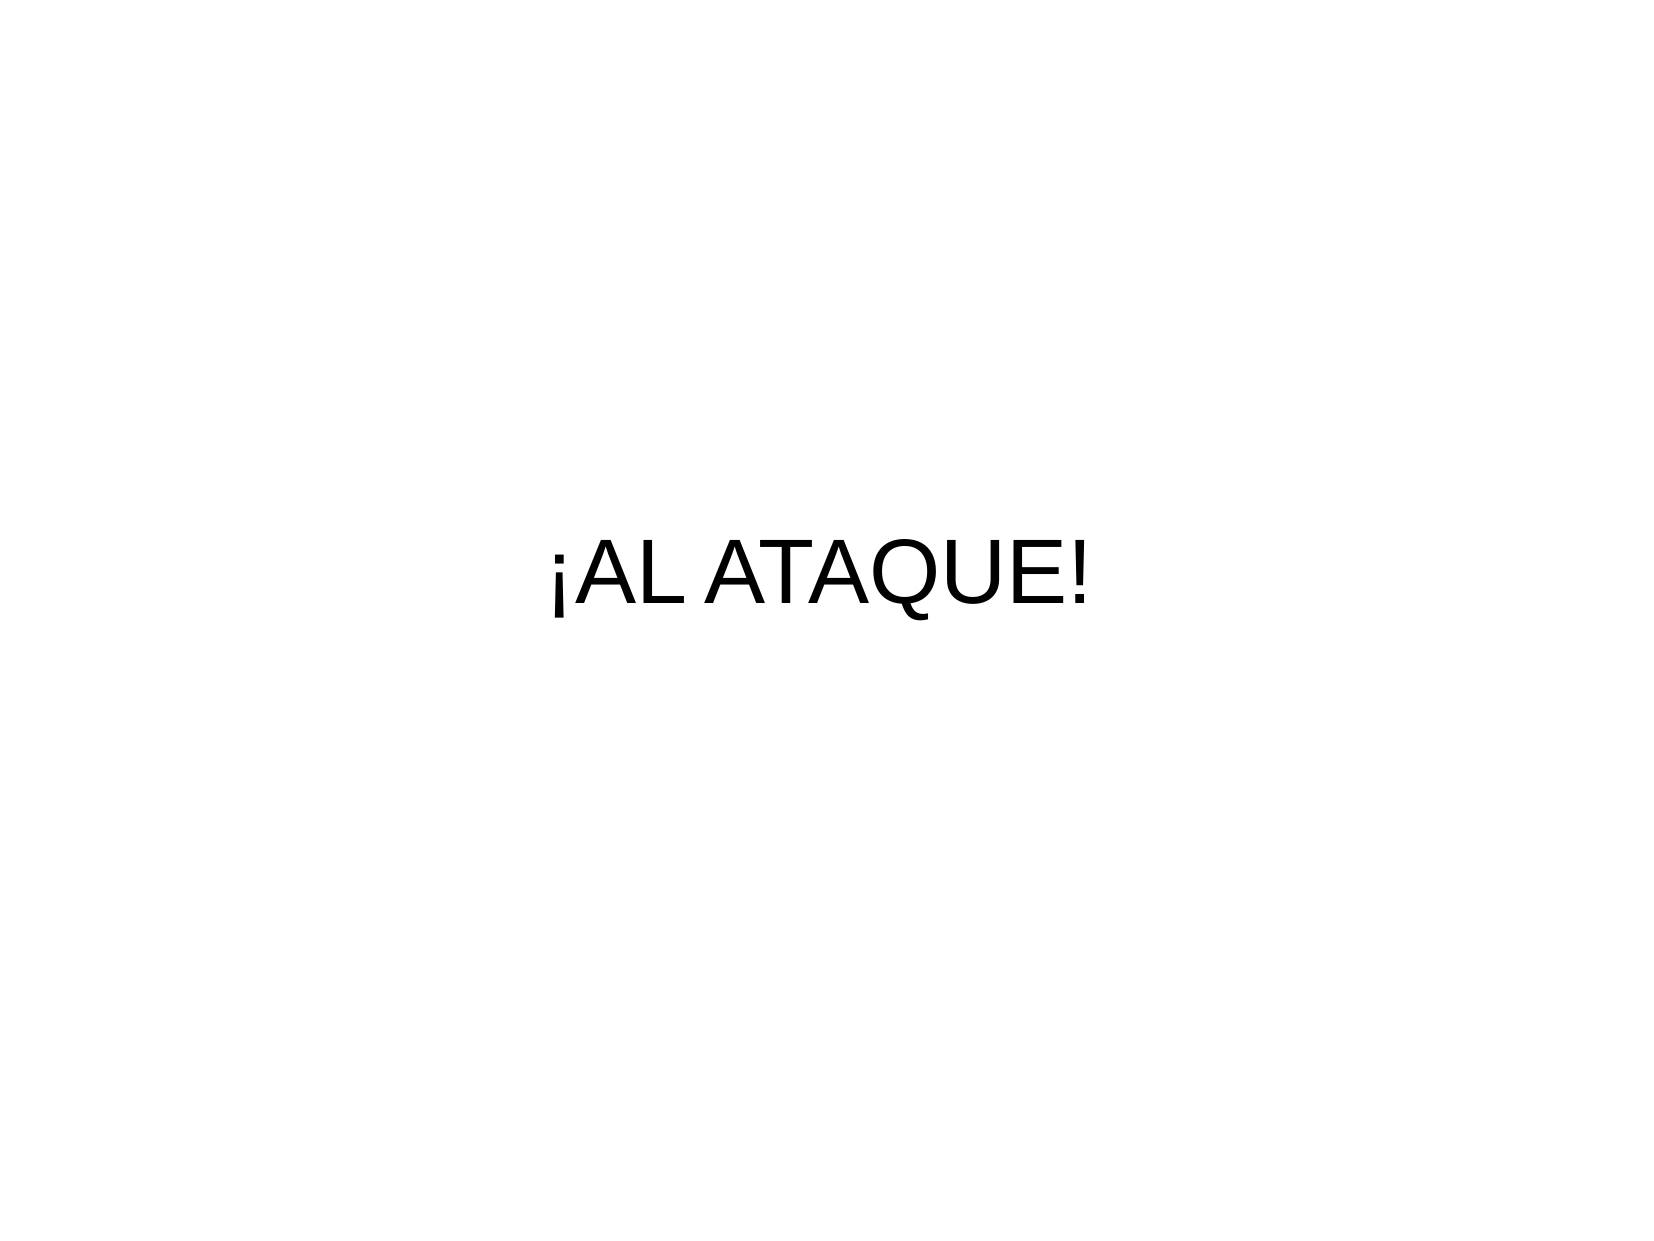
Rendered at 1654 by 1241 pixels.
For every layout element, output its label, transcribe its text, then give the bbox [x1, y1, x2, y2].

title ¡AL ATAQUE! [75, 467, 1564, 676]
